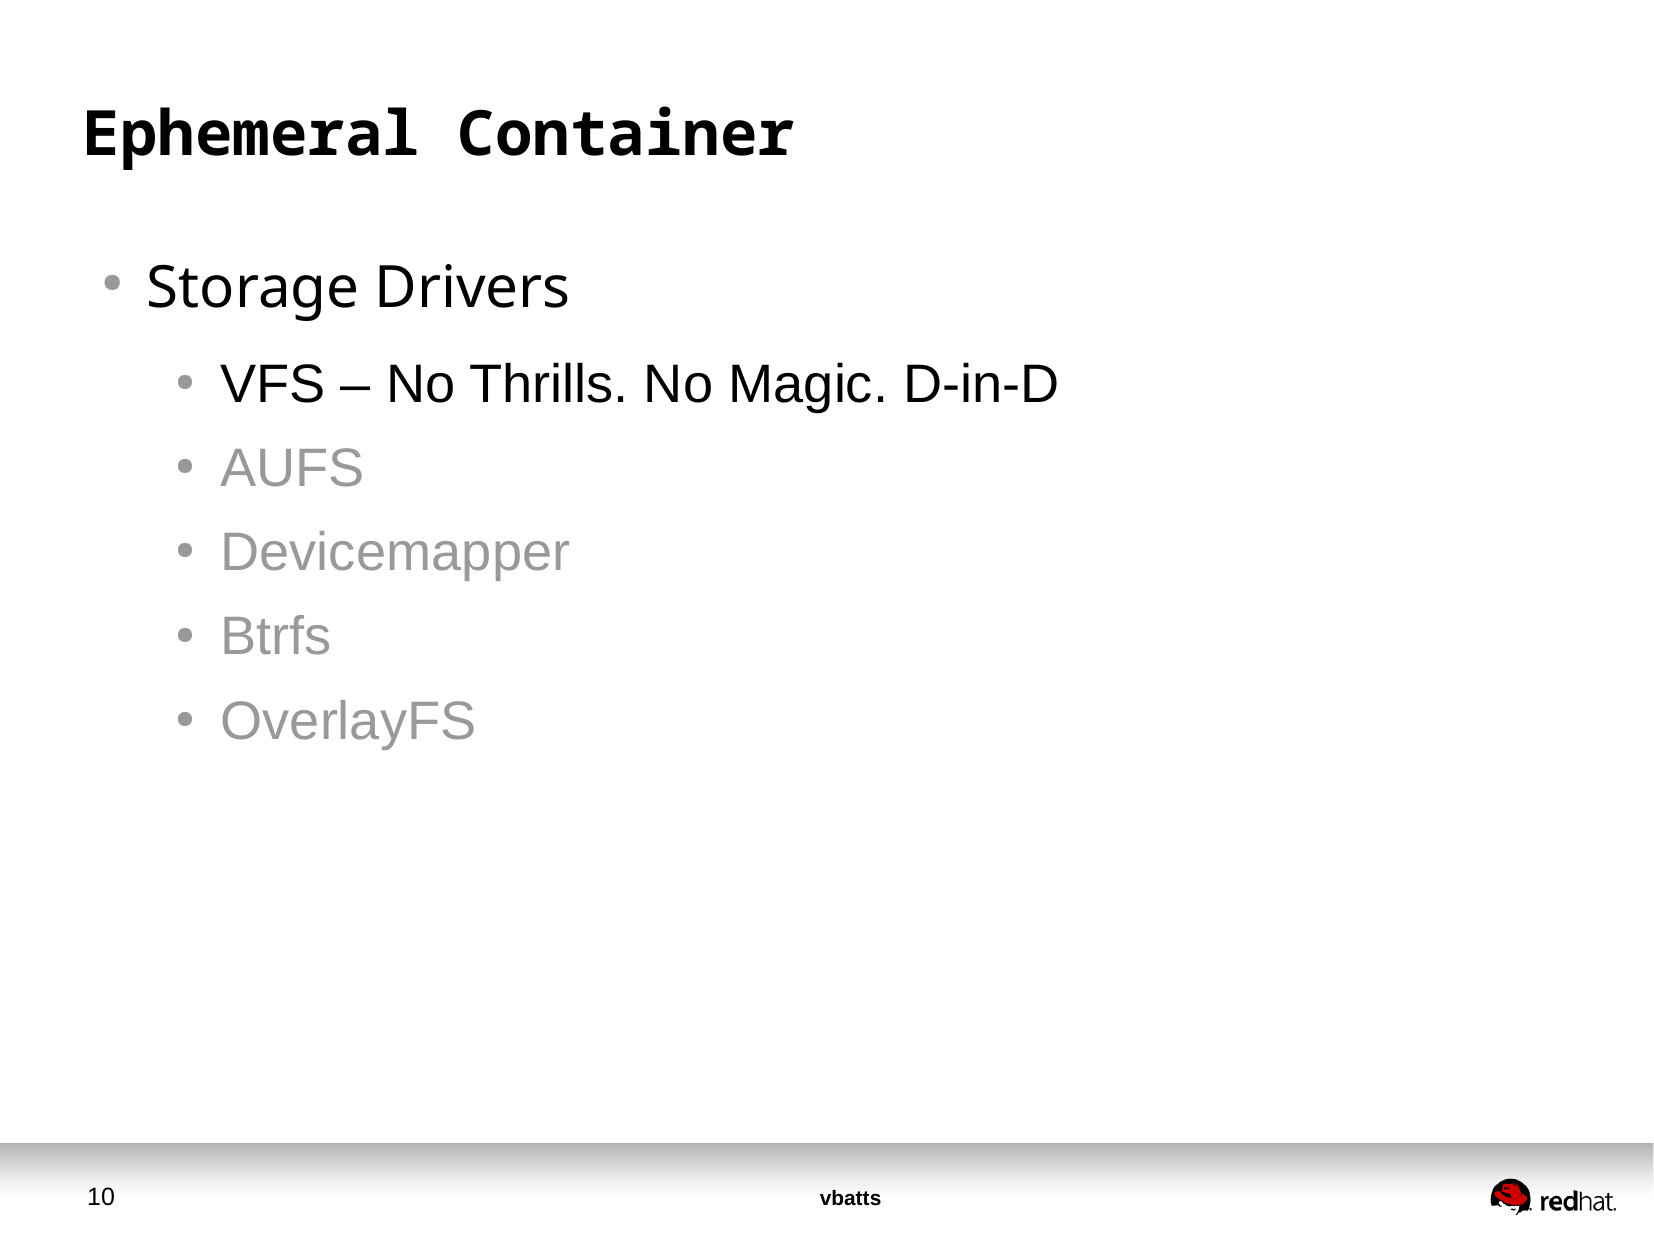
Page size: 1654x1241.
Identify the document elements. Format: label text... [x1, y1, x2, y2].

title Ephemeral Container [82, 37, 1571, 226]
list Storage Drivers VFS – No Thrills. No Magic. D-in-D AUFS Devicemapper Btrfs OverlayFS [86, 244, 1576, 1039]
picture [0, 1143, 1654, 1241]
